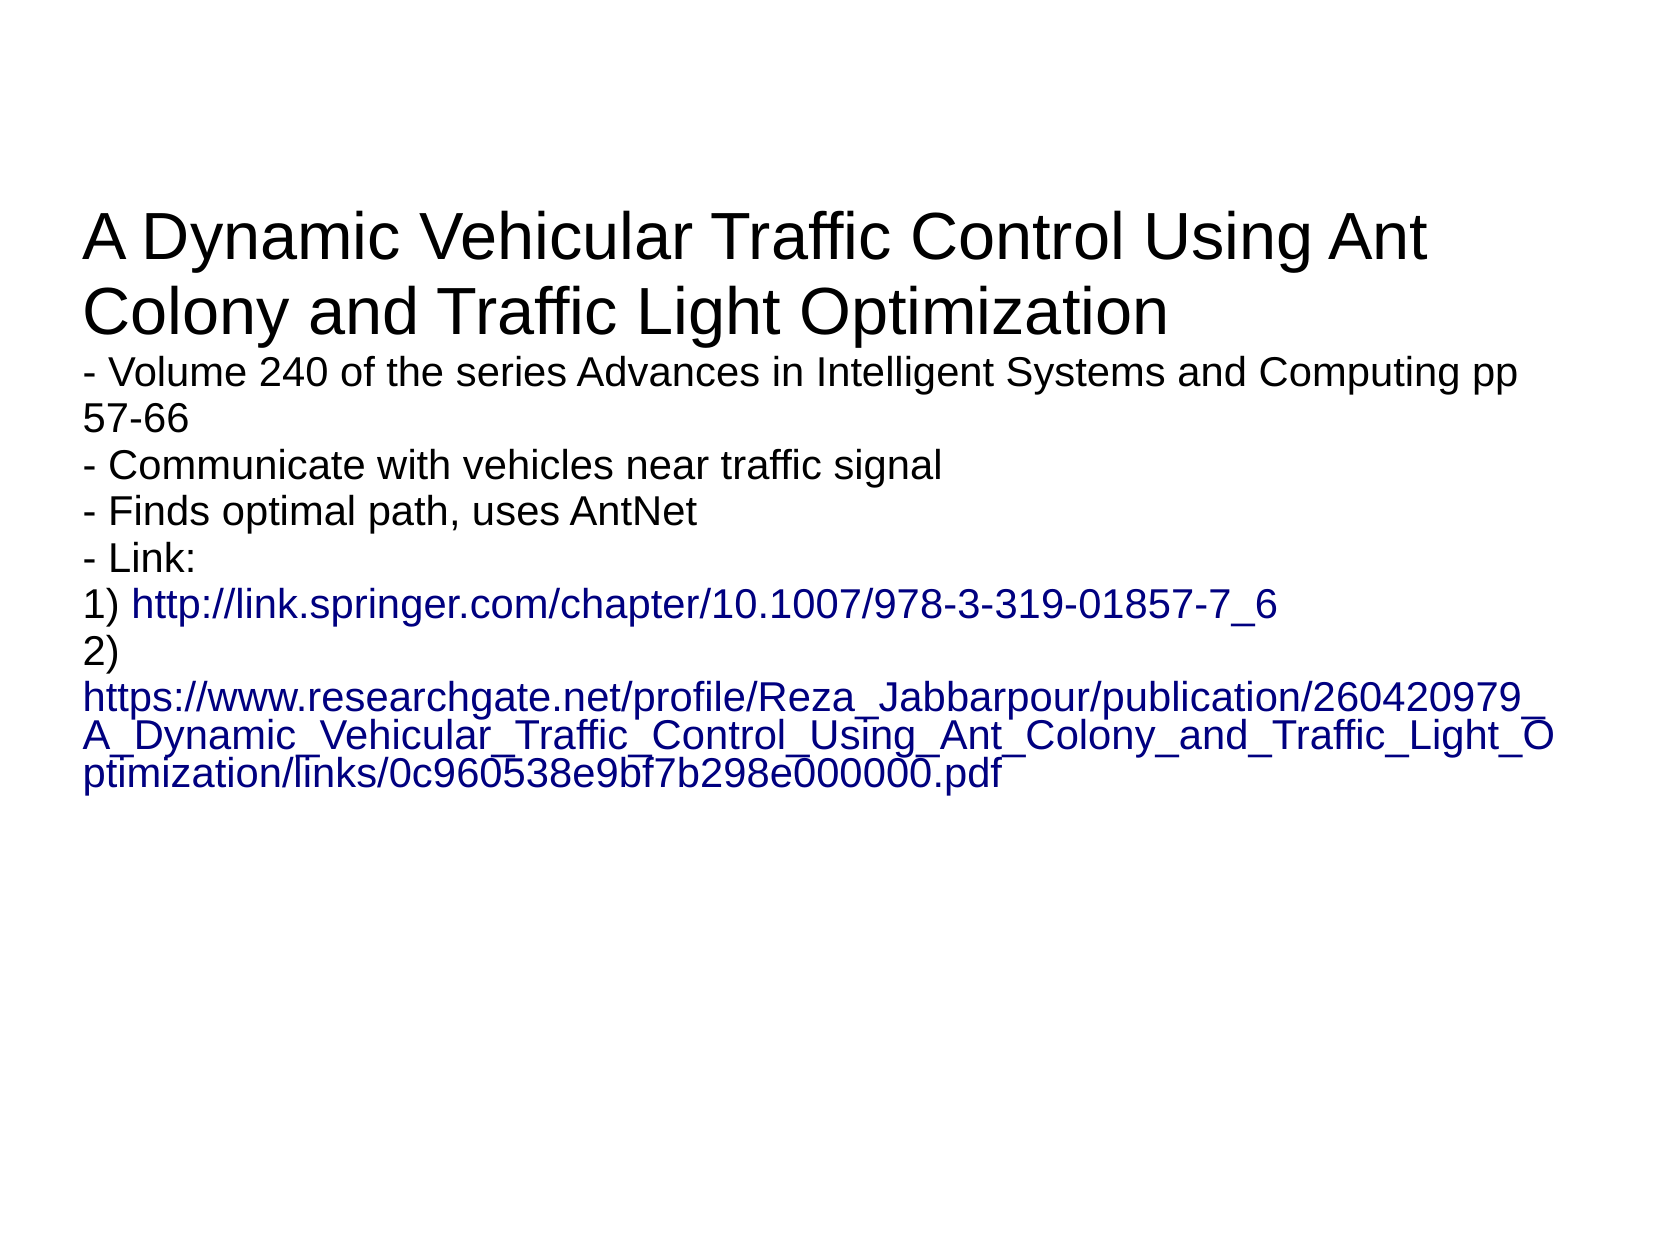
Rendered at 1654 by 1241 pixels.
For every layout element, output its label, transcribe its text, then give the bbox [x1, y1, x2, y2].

subtitle A Dynamic Vehicular Traffic Control Using Ant Colony and Traffic Light Optimization - Volume 240 of the series Advances in Intelligent Systems and Computing pp 57-66 - Communicate with vehicles near traffic signal - Finds optimal path, uses AntNet - Link: 1) http://link.springer.com/chapter/10.1007/978-3-319-01857-7_6 2) https://www.researchgate.net/profile/Reza_Jabbarpour/publication/260420979_A_Dynamic_Vehicular_Traffic_Control_Using_Ant_Colony_and_Traffic_Light_Optimization/links/0c960538e9bf7b298e000000.pdf [82, 49, 1571, 1010]
